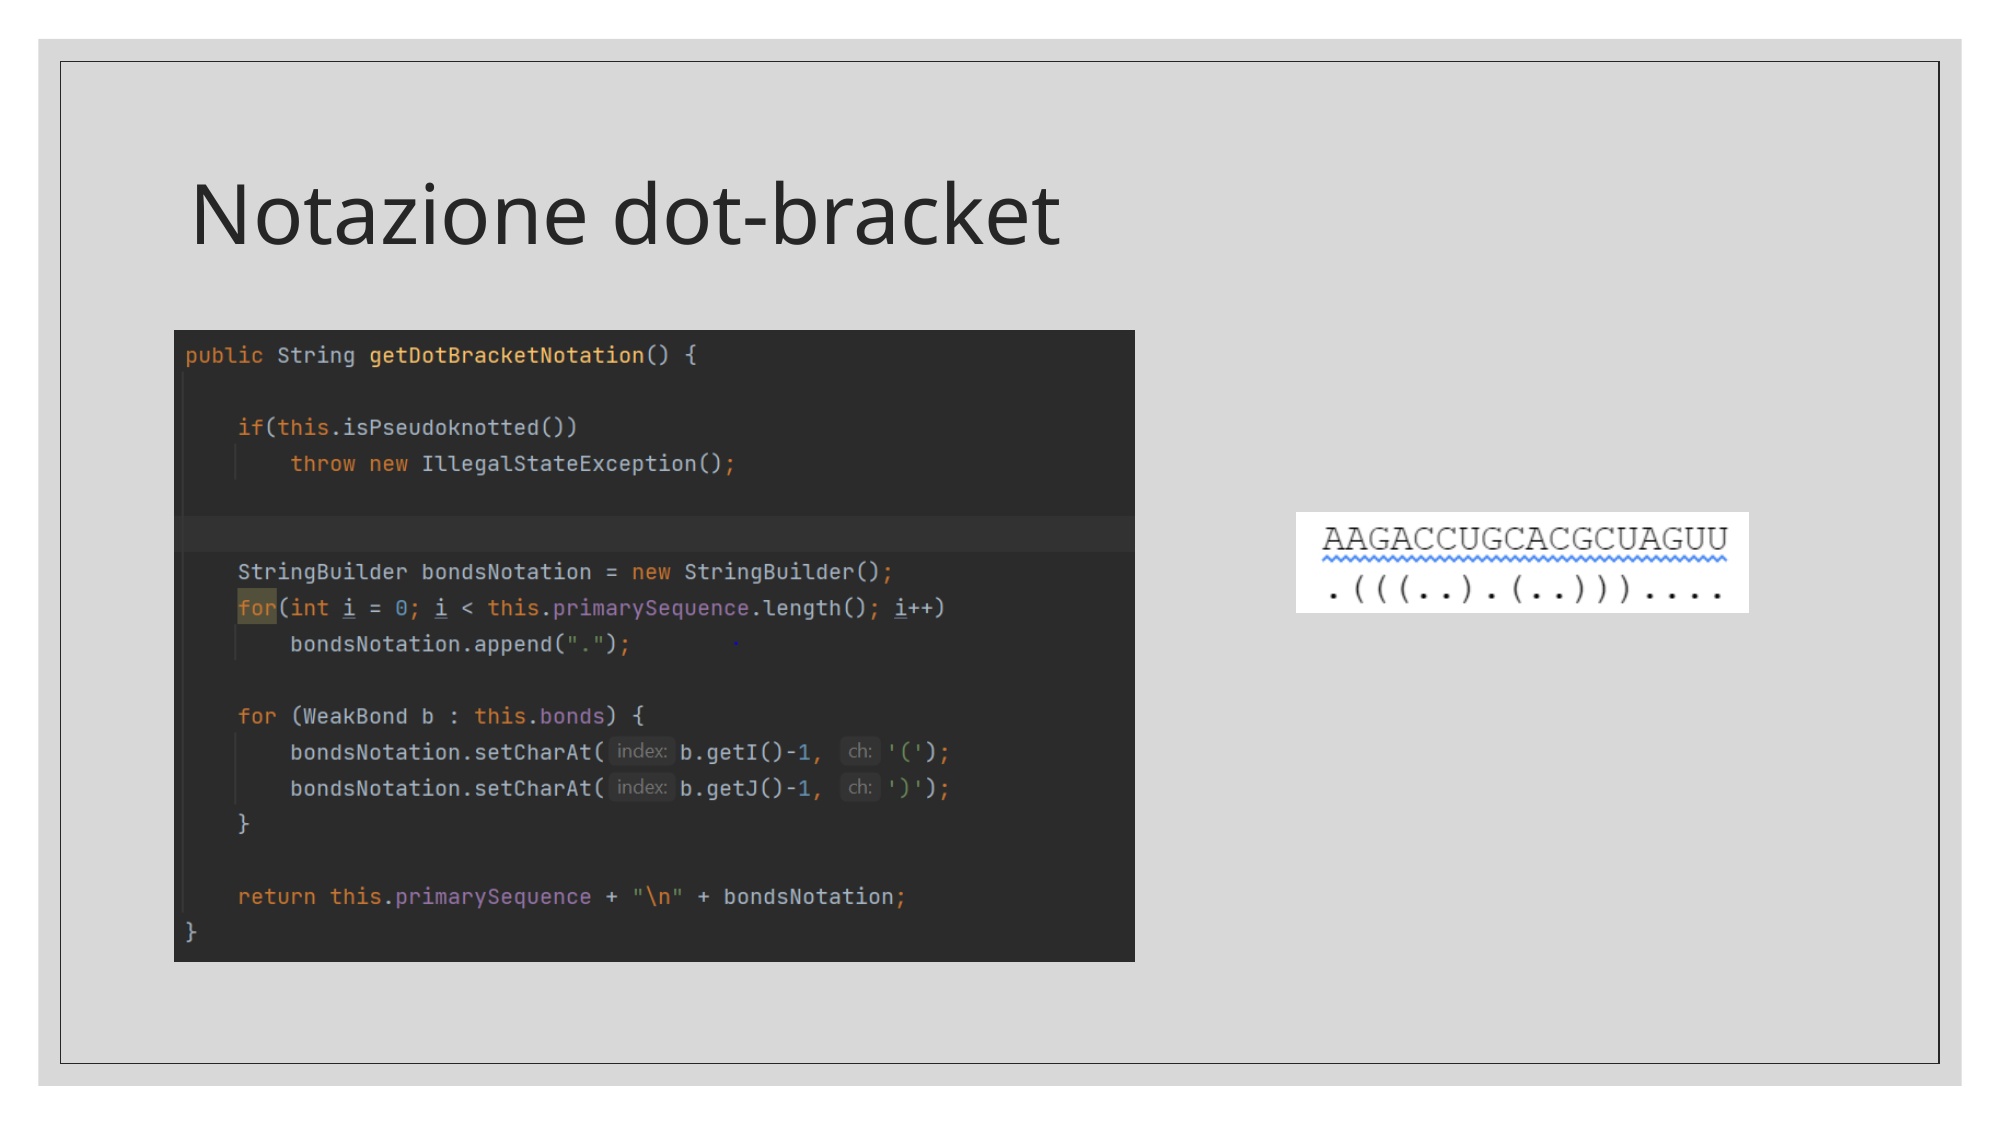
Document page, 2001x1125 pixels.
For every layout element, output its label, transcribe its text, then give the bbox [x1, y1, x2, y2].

picture [1296, 512, 1749, 613]
title Notazione dot-bracket [174, 105, 1825, 331]
picture [174, 330, 1135, 962]
